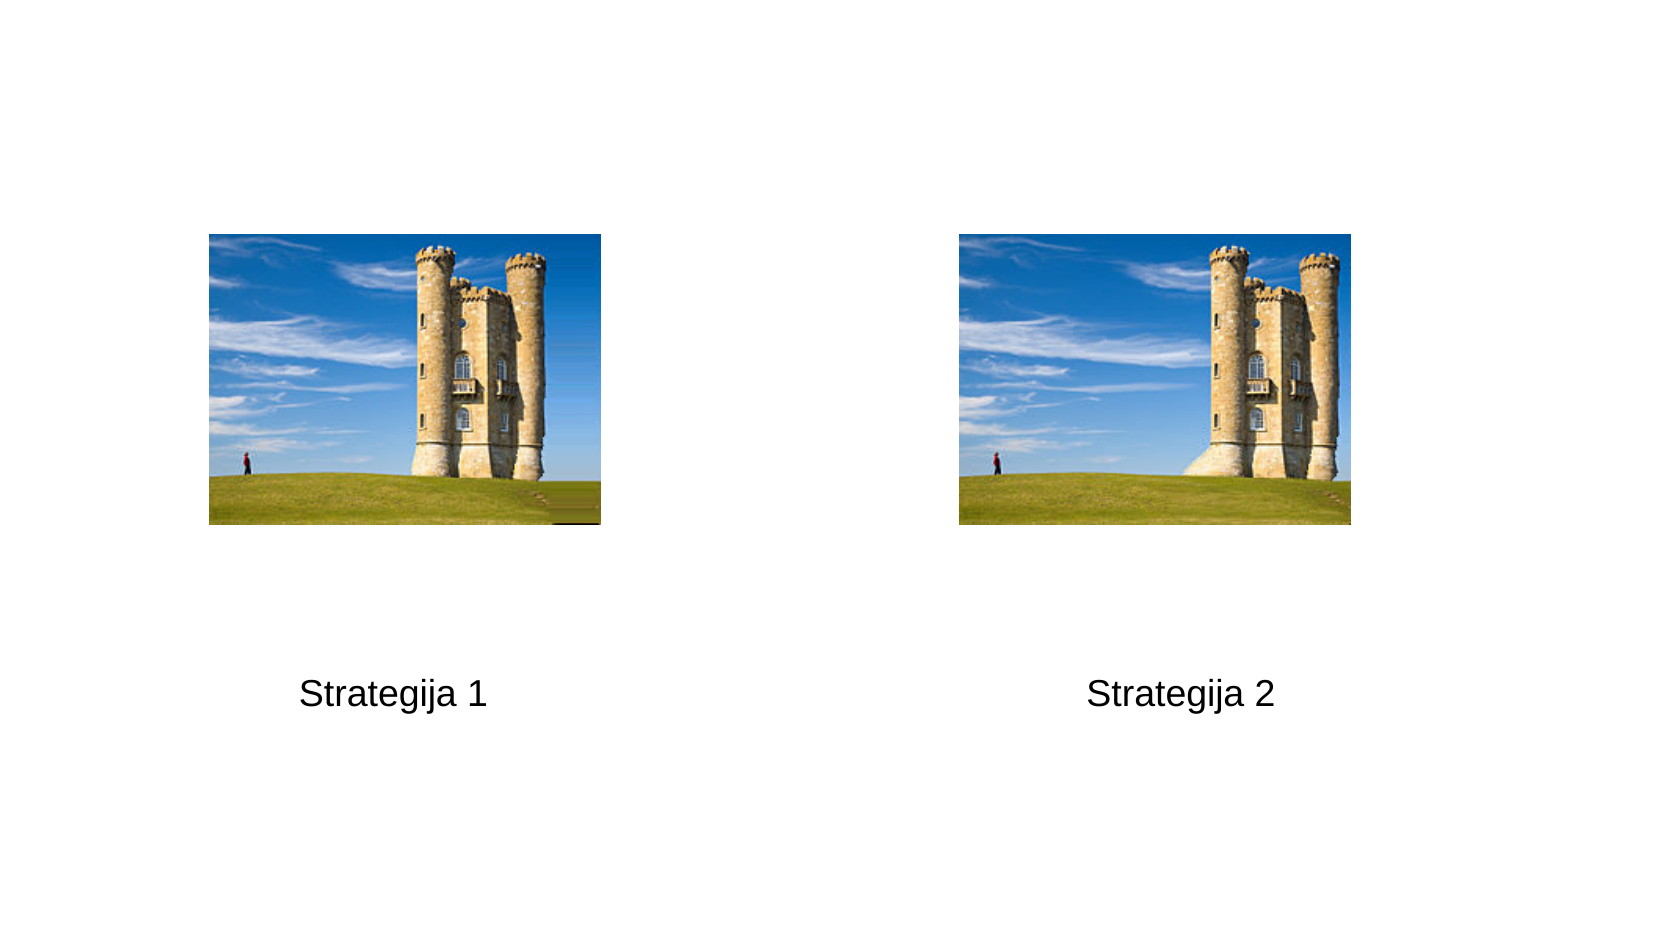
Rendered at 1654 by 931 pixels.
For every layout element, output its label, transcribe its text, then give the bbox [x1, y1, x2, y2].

text_box Strategija 1 [37, 674, 750, 713]
text_box Strategija 2 [824, 674, 1538, 713]
picture [209, 234, 601, 526]
picture [959, 234, 1351, 526]
